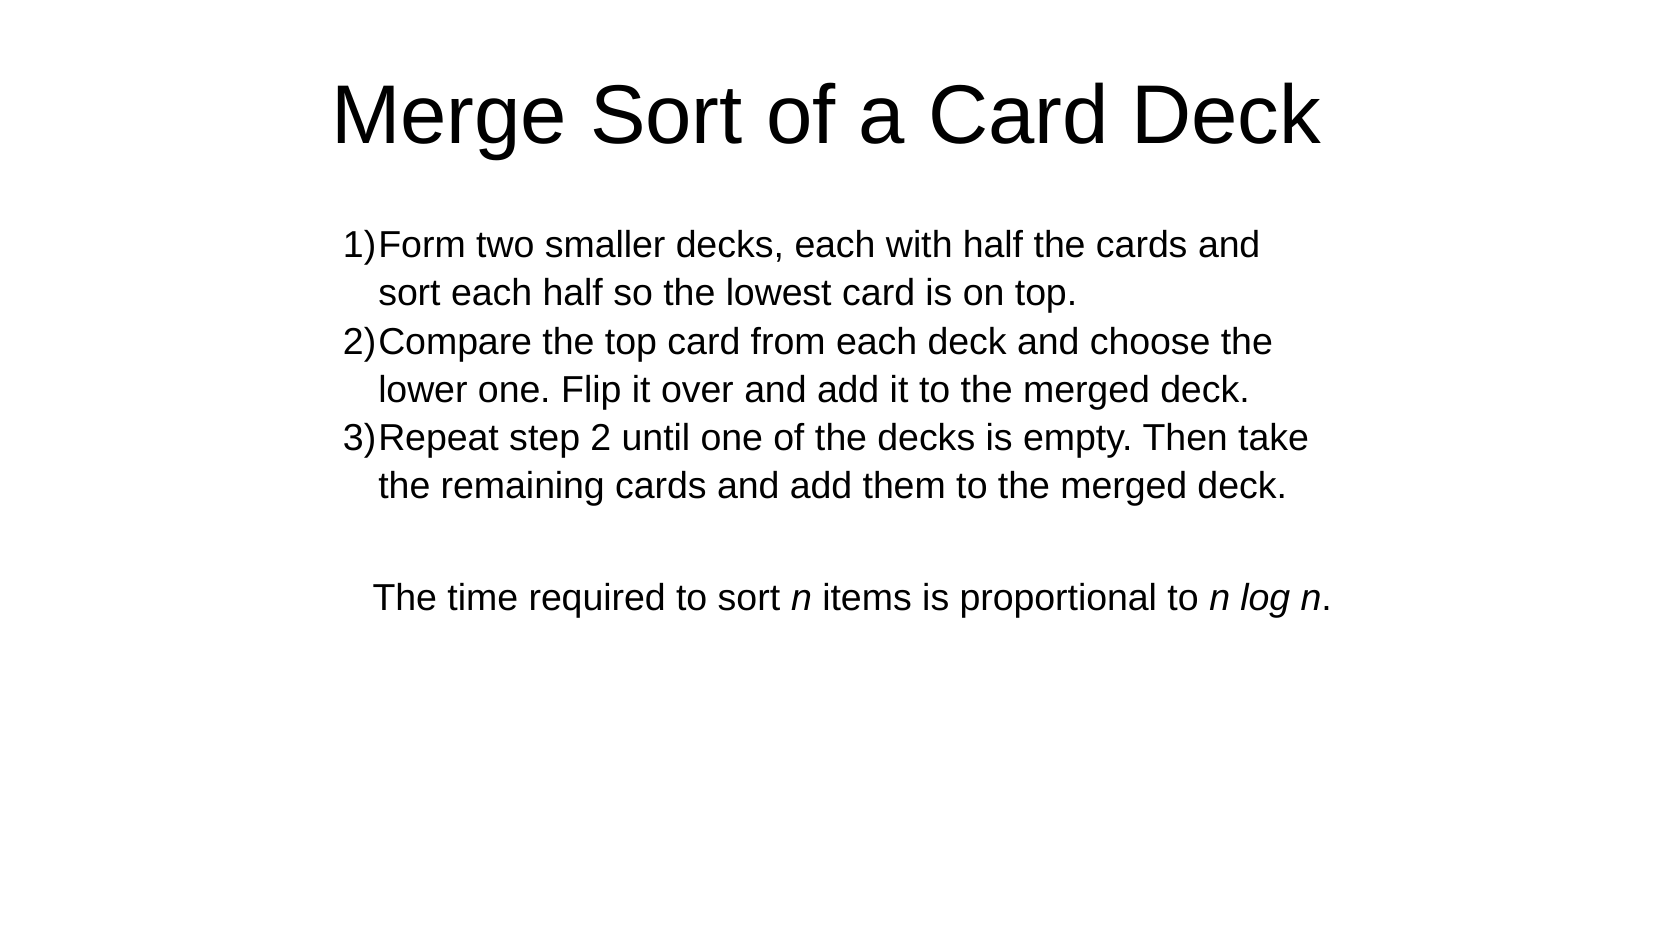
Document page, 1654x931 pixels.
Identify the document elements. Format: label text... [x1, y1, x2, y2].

text_box The time required to sort n items is proportional to n log n. [357, 562, 1347, 626]
text_box Form two smaller decks, each with half the cards and sort each half so the lowest card is on top. Compare the top card from each deck and choose the lower one. Flip it over and add it to the merged deck. Repeat step 2 until one of the decks is empty. Then take the remaining cards and add them to the merged deck. [328, 209, 1337, 563]
title Merge Sort of a Card Deck [82, 37, 1571, 193]
